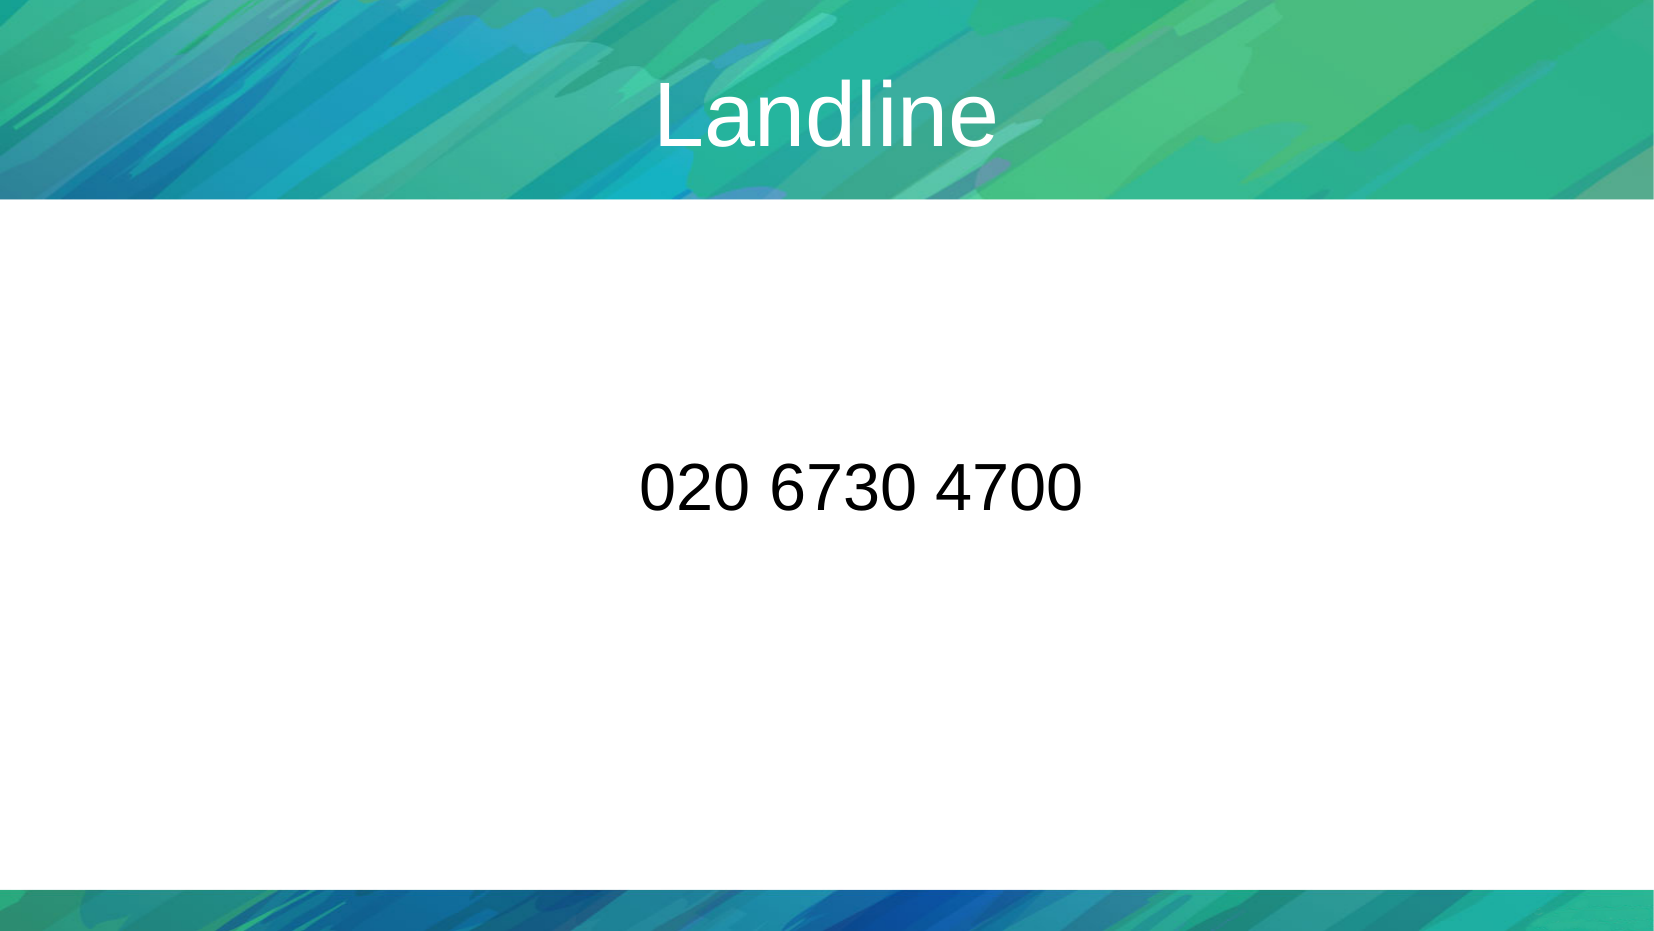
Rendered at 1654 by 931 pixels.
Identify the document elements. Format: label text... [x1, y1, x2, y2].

picture [0, 0, 1654, 931]
title Landline [82, 37, 1571, 193]
list 020 6730 4700 [82, 217, 1571, 757]
